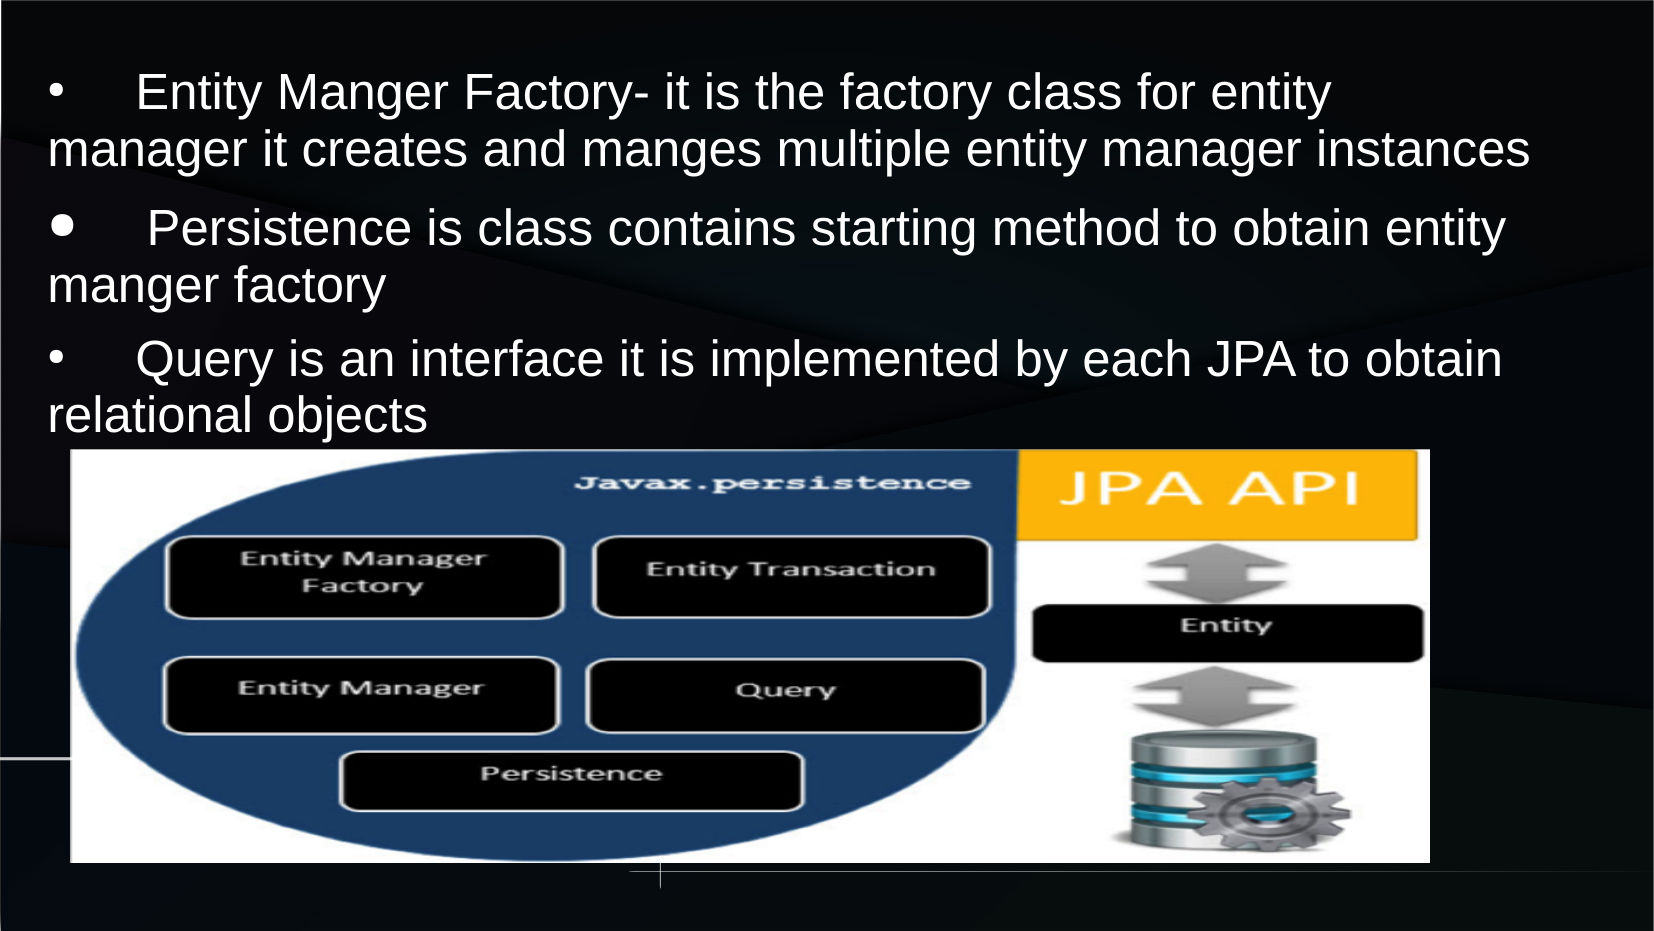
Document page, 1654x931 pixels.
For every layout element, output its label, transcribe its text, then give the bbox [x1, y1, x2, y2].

list Entity Manger Factory- it is the factory class for entity manager it creates and manges multiple entity manager instances Persistence is class contains starting method to obtain entity manger factory Query is an interface it is implemented by each JPA to obtain relational objects [47, 62, 1536, 709]
picture [0, 0, 1654, 931]
